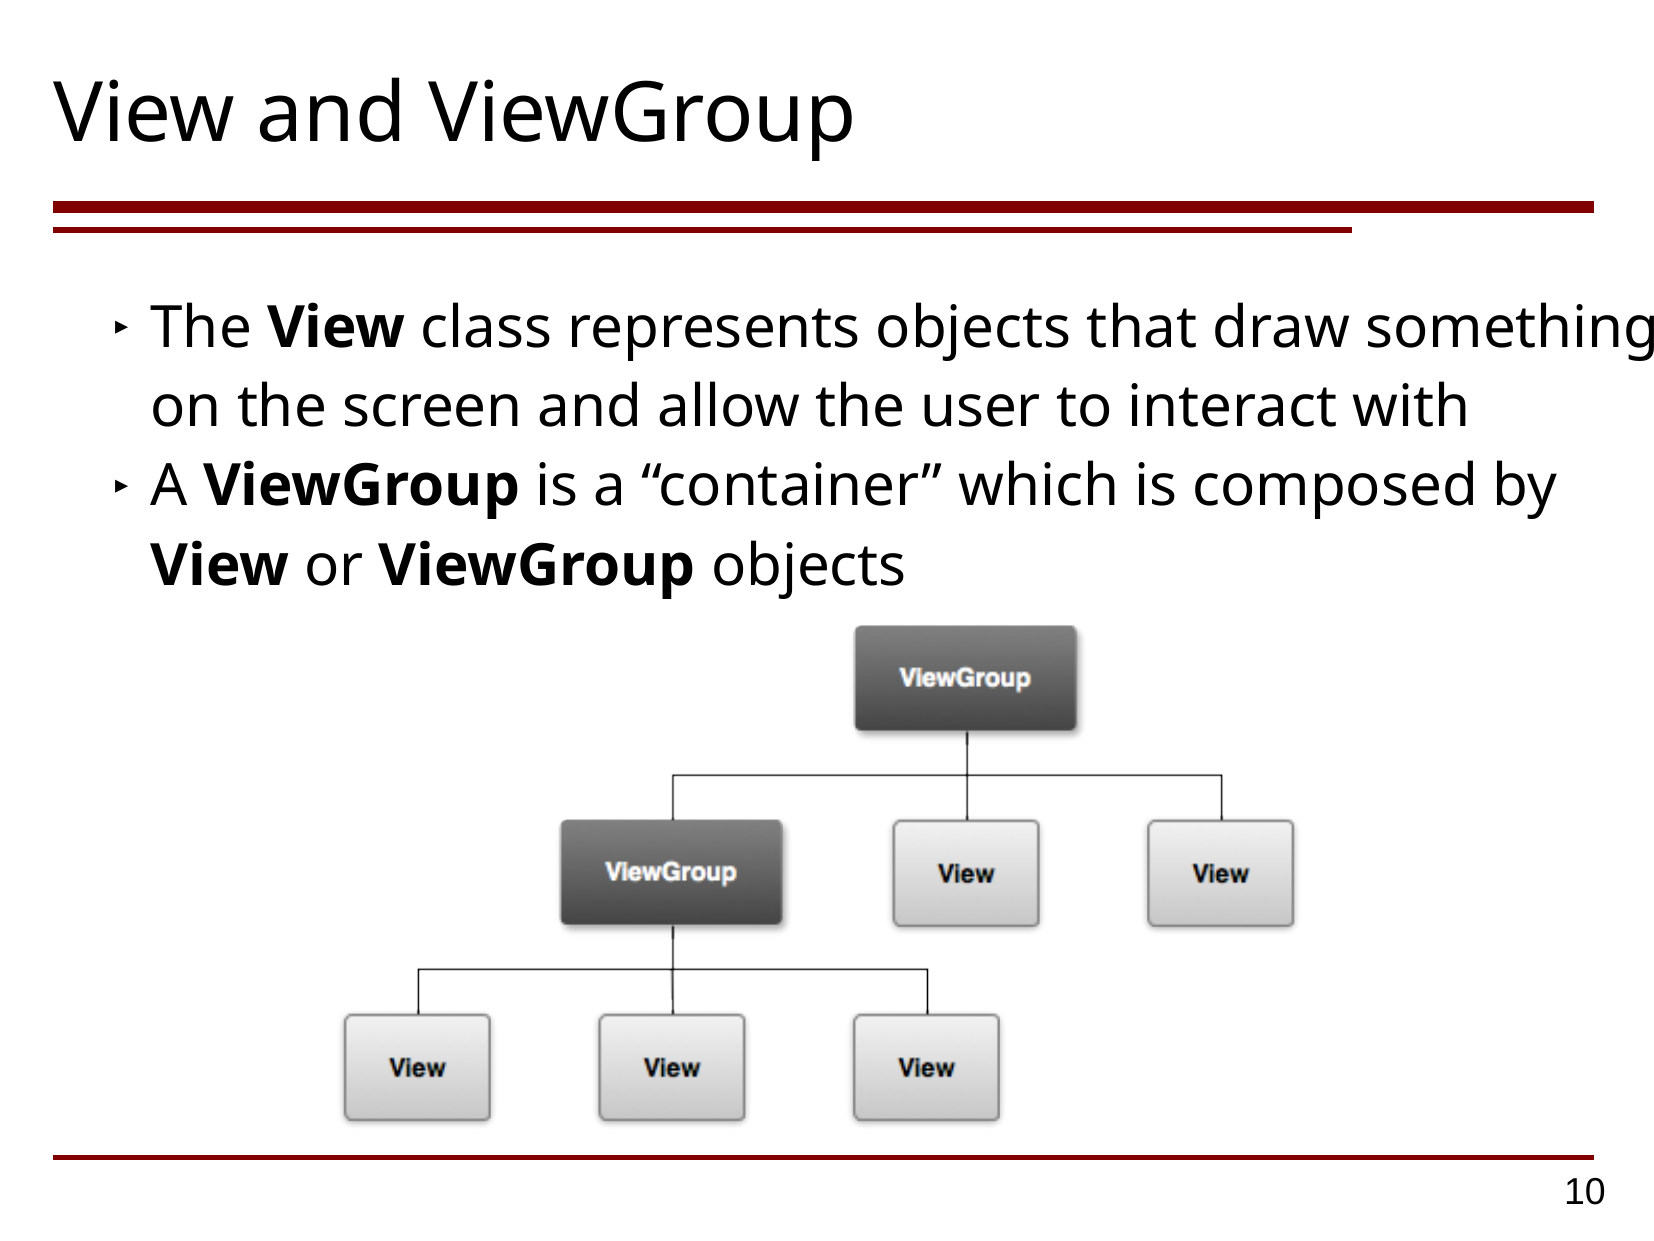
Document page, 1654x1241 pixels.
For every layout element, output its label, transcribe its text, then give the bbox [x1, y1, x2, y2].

picture [324, 614, 1313, 1142]
text_box The View class represents objects that draw something on the screen and allow the user to interact with A ViewGroup is a “container” which is composed by View or ViewGroup objects [64, 277, 1609, 605]
text_box <número> [35, 1163, 1654, 1221]
subtitle View and ViewGroup [53, 48, 1542, 172]
